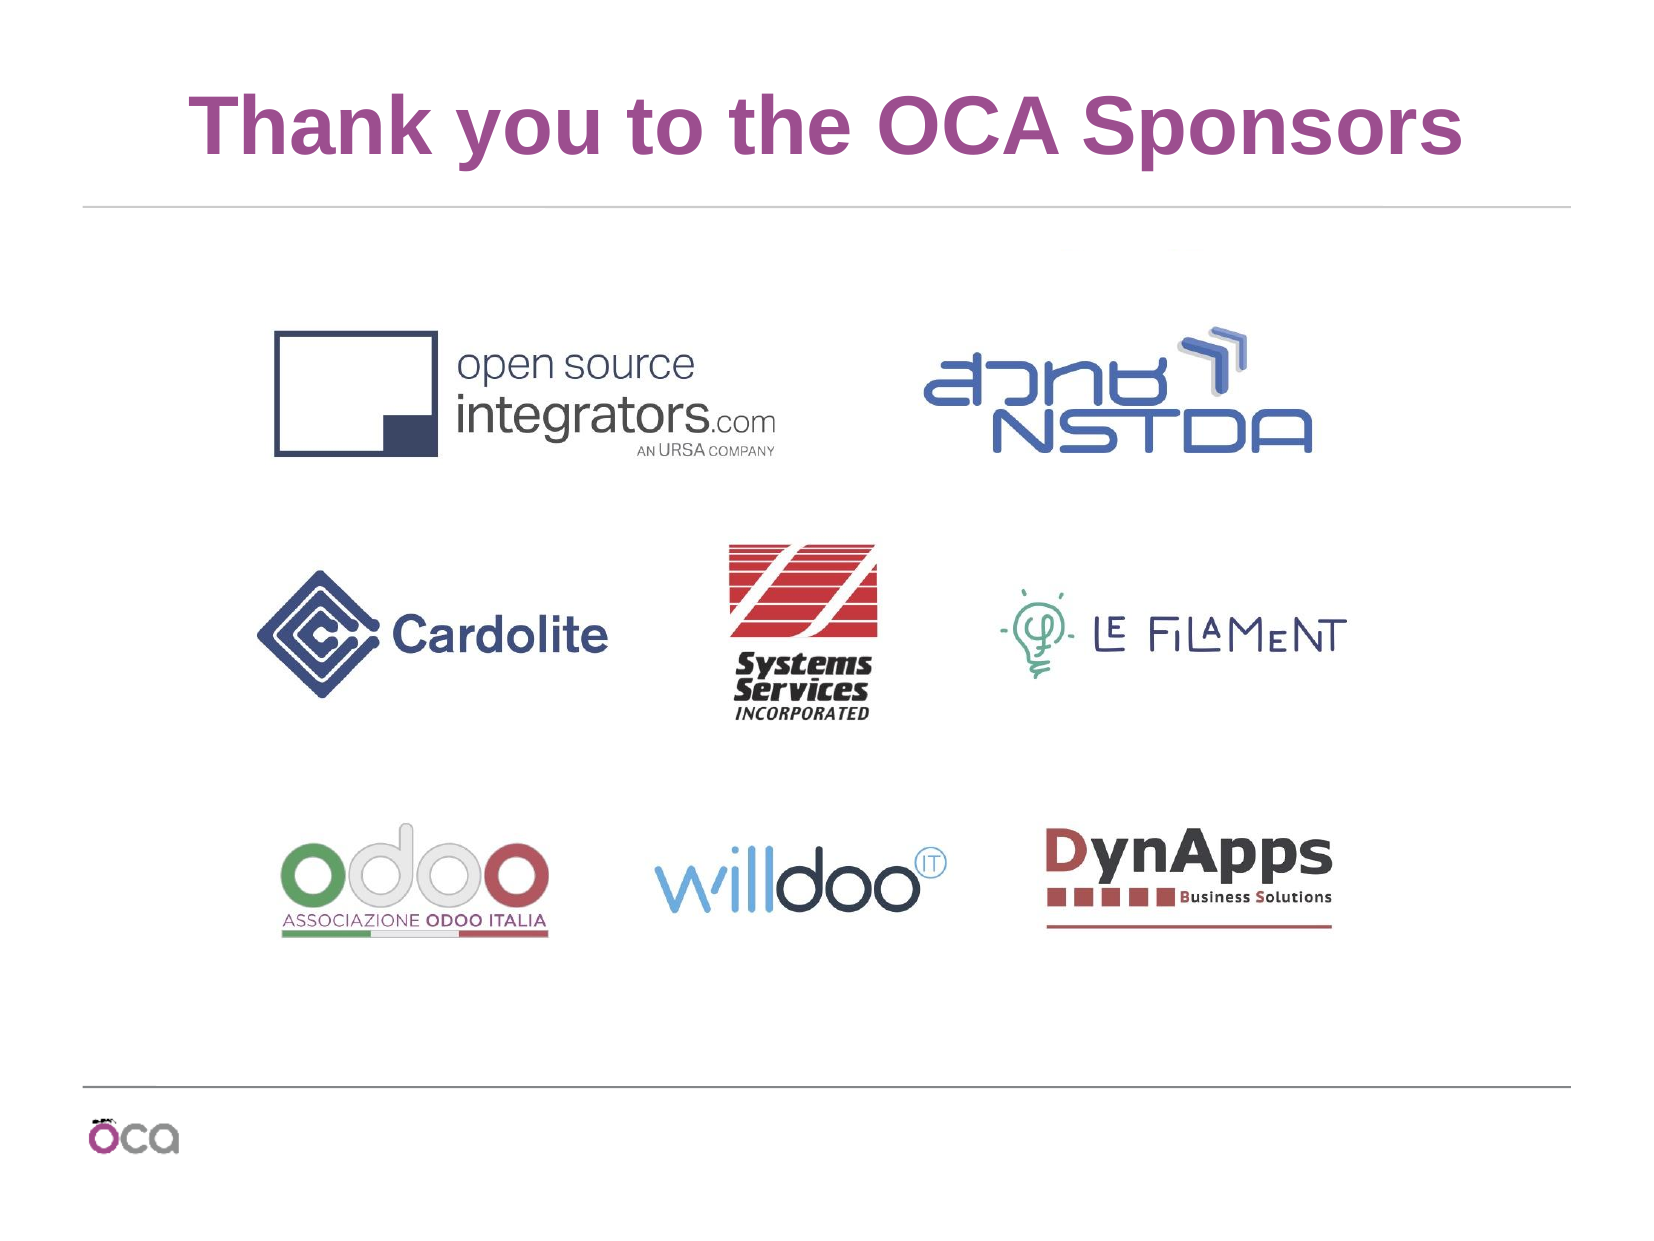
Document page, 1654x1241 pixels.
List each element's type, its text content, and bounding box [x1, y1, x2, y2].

picture [105, 249, 1515, 1050]
picture [82, 1089, 186, 1191]
title Thank you to the OCA Sponsors [82, 37, 1571, 206]
